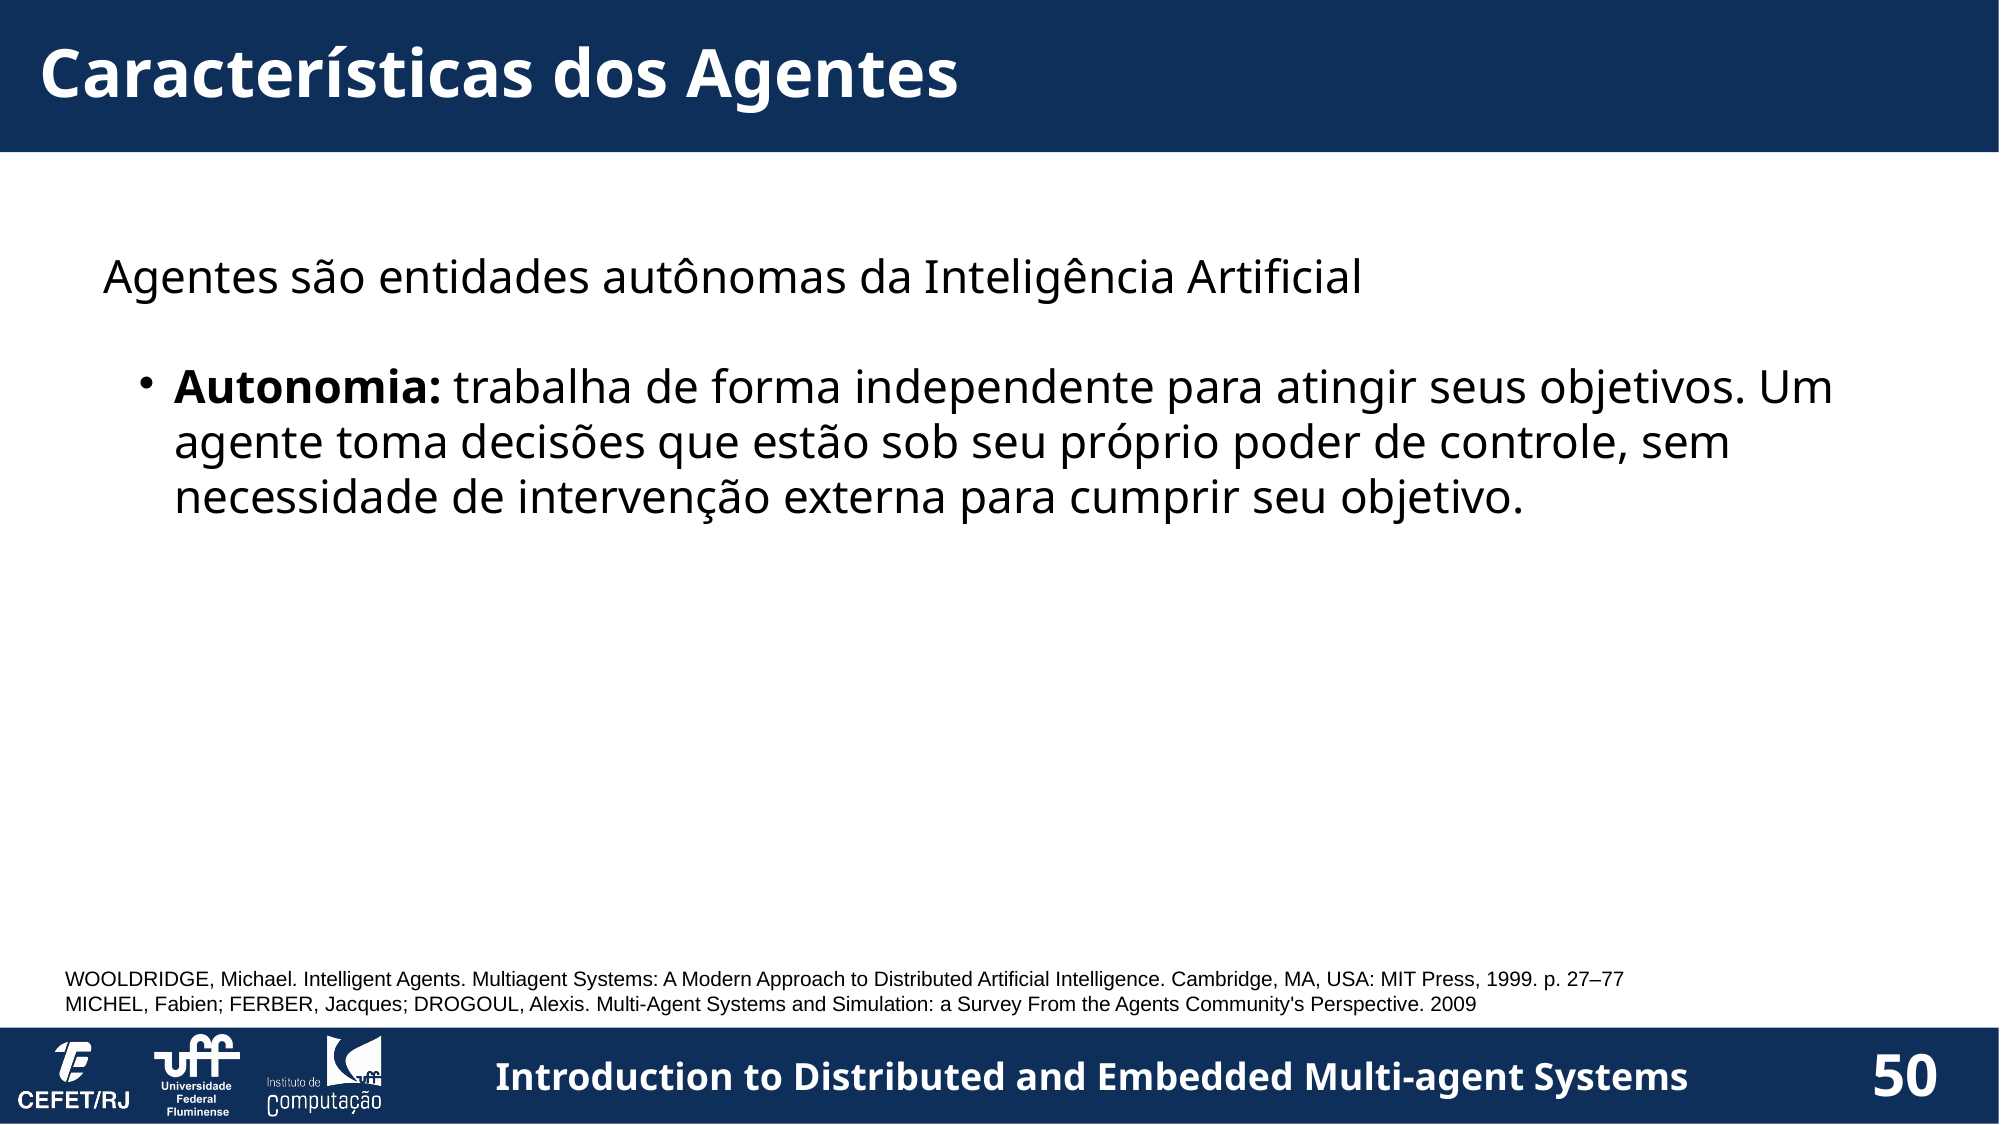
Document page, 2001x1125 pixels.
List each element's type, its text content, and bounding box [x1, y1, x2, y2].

text_box Características dos Agentes [25, 23, 1999, 119]
picture [18, 1021, 129, 1125]
picture [153, 1033, 241, 1121]
text_box WOOLDRIDGE, Michael. Intelligent Agents. Multiagent Systems: A Modern Approach to Distributed Artificial Intelligence. Cambridge, MA, USA: MIT Press, 1999. p. 27–77 MICHEL, Fabien; FERBER, Jacques; DROGOUL, Alexis. Multi-Agent Systems and Simulation: a Survey From the Agents Community's Perspective. 2009 [50, 958, 1969, 1024]
text_box Agentes são entidades autônomas da Inteligência Artificial Autonomia: trabalha de forma independente para atingir seus objetivos. Um agente toma decisões que estão sob seu próprio poder de controle, sem necessidade de intervenção externa para cumprir seu objetivo. [88, 240, 1949, 641]
picture [265, 1033, 383, 1117]
